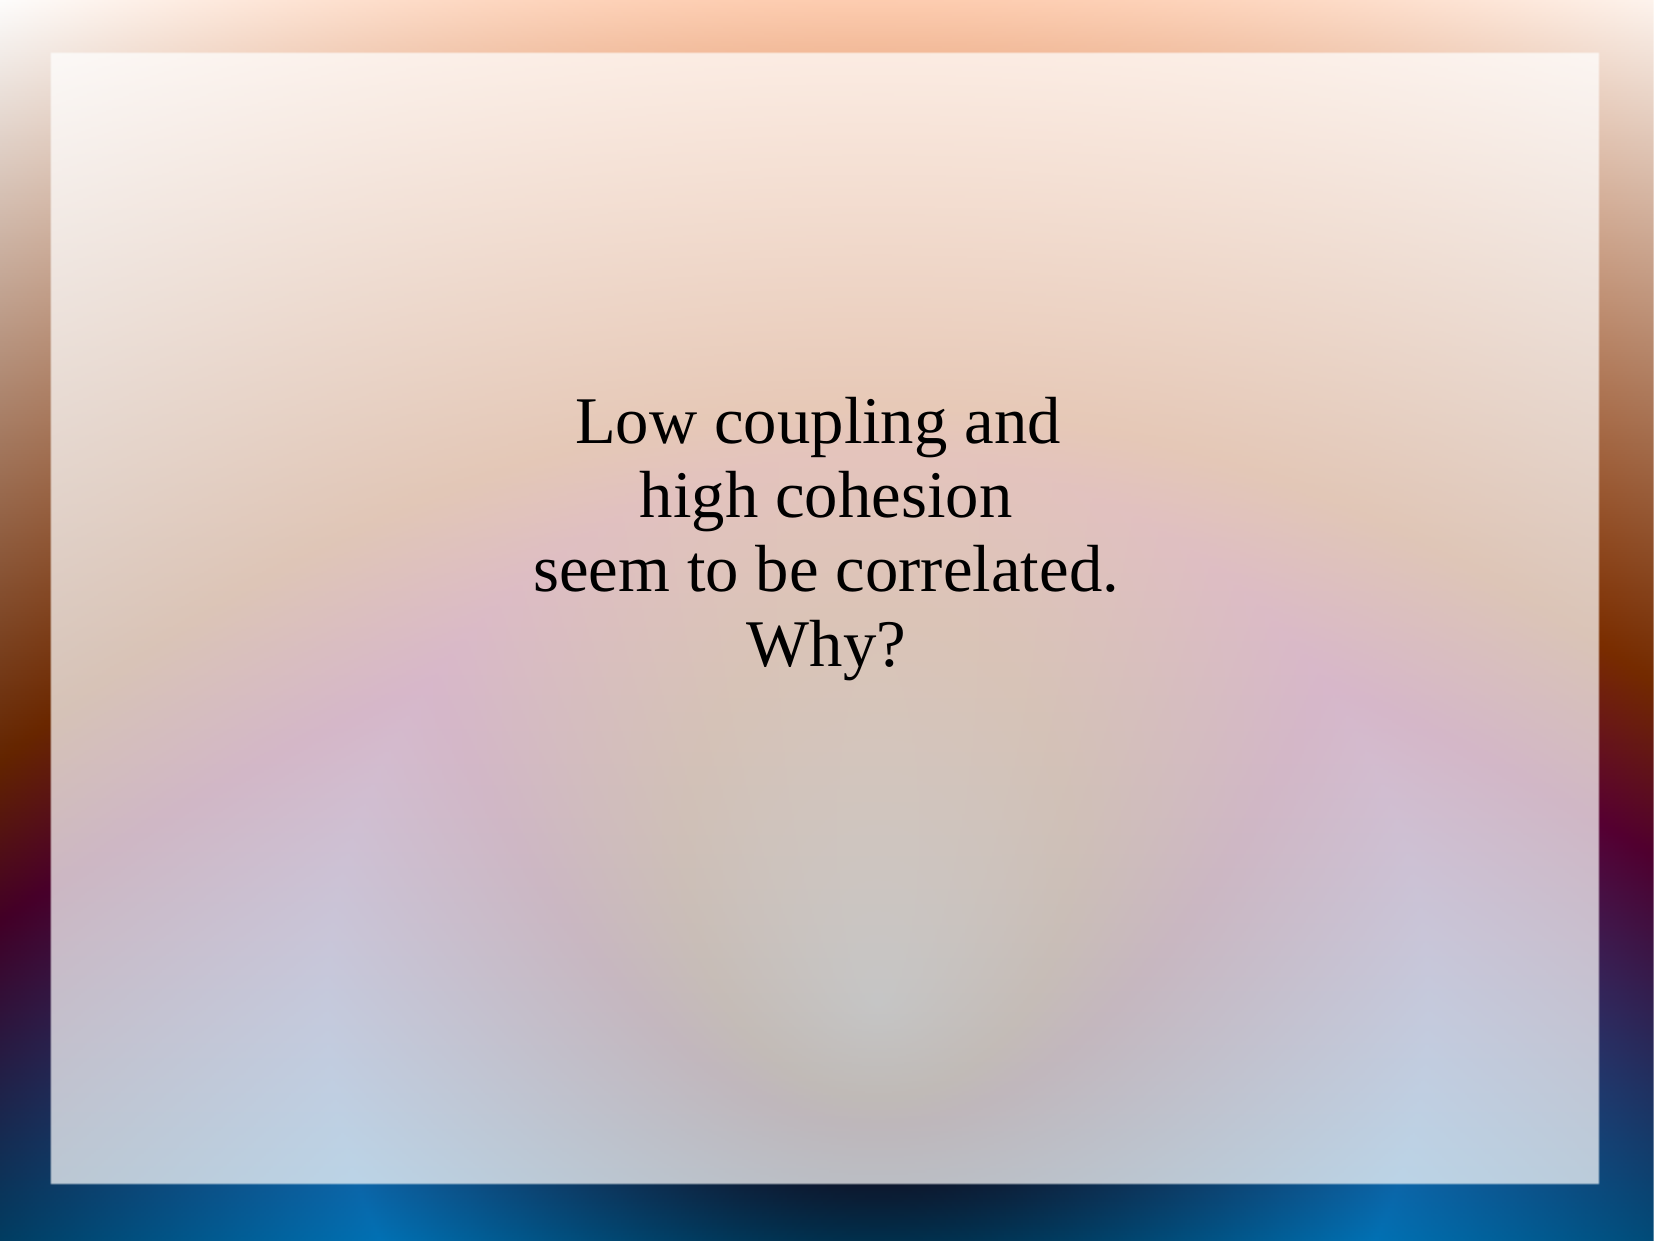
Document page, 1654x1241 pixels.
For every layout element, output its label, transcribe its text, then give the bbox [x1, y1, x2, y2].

subtitle Low coupling and high cohesion seem to be correlated. Why? [82, 55, 1571, 1010]
picture [0, 0, 1654, 1241]
